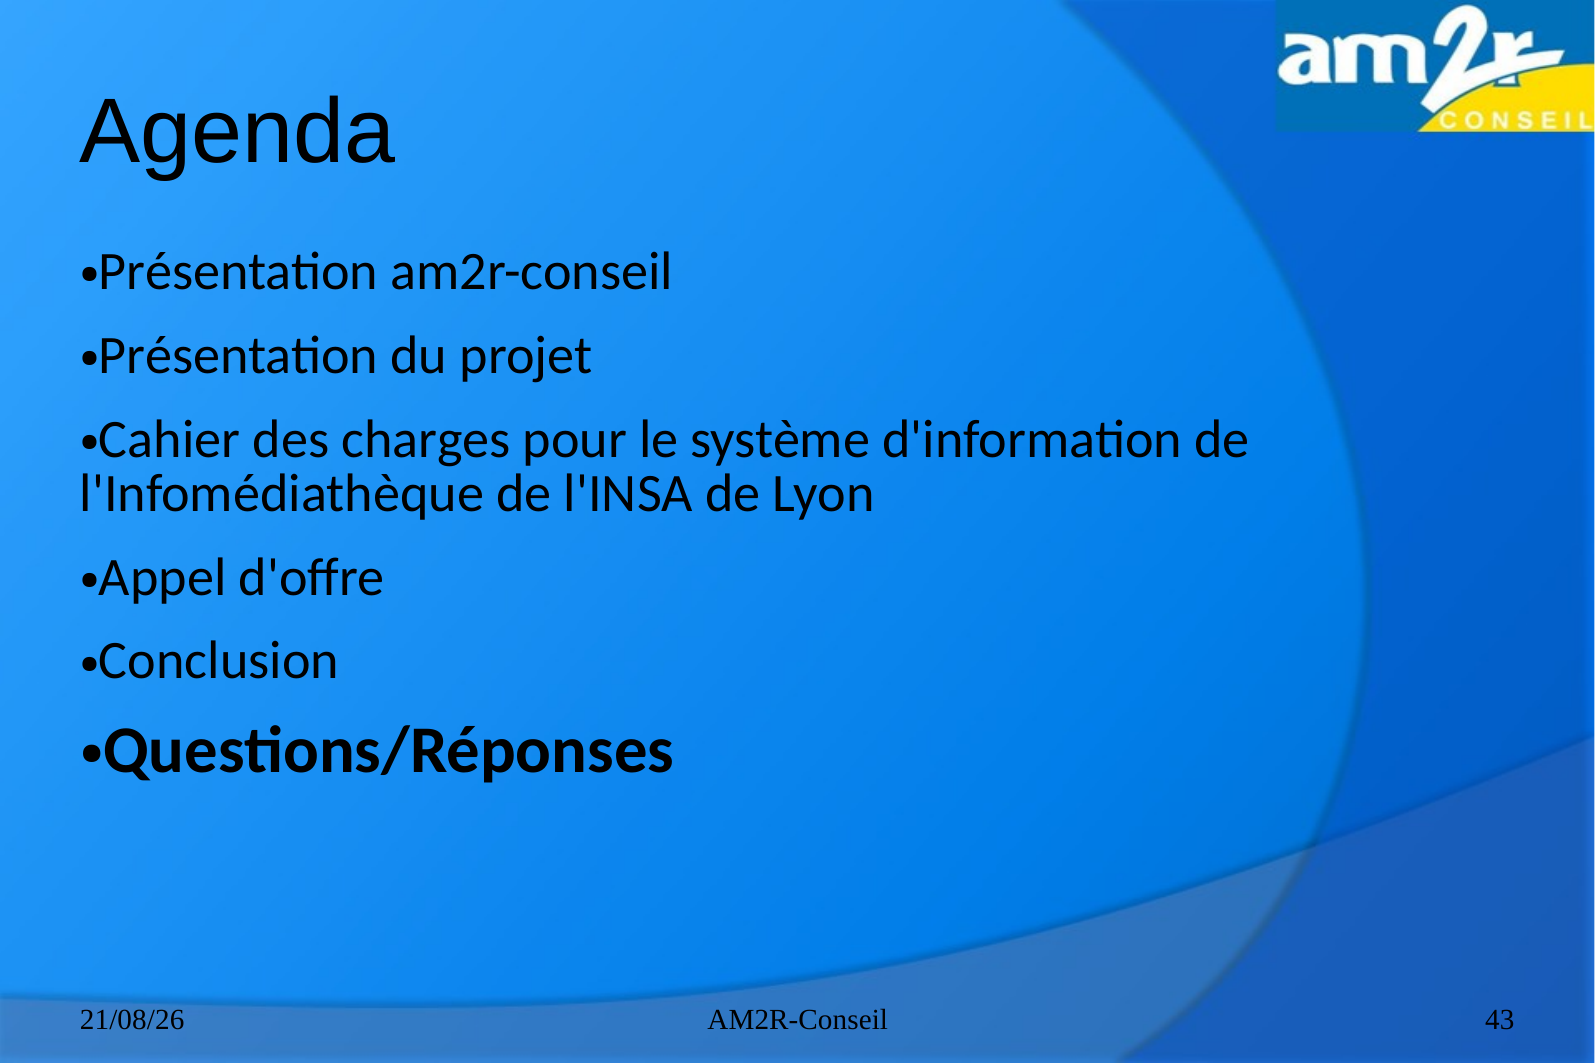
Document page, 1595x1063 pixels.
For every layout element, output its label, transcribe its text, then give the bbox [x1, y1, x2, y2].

picture [0, 0, 1595, 1063]
list Présentation am2r-conseil Présentation du projet Cahier des charges pour le système d'information de l'Infomédiathèque de l'INSA de Lyon Appel d'offre Conclusion Questions/Réponses [79, 248, 1515, 960]
title Agenda [79, 49, 1241, 213]
